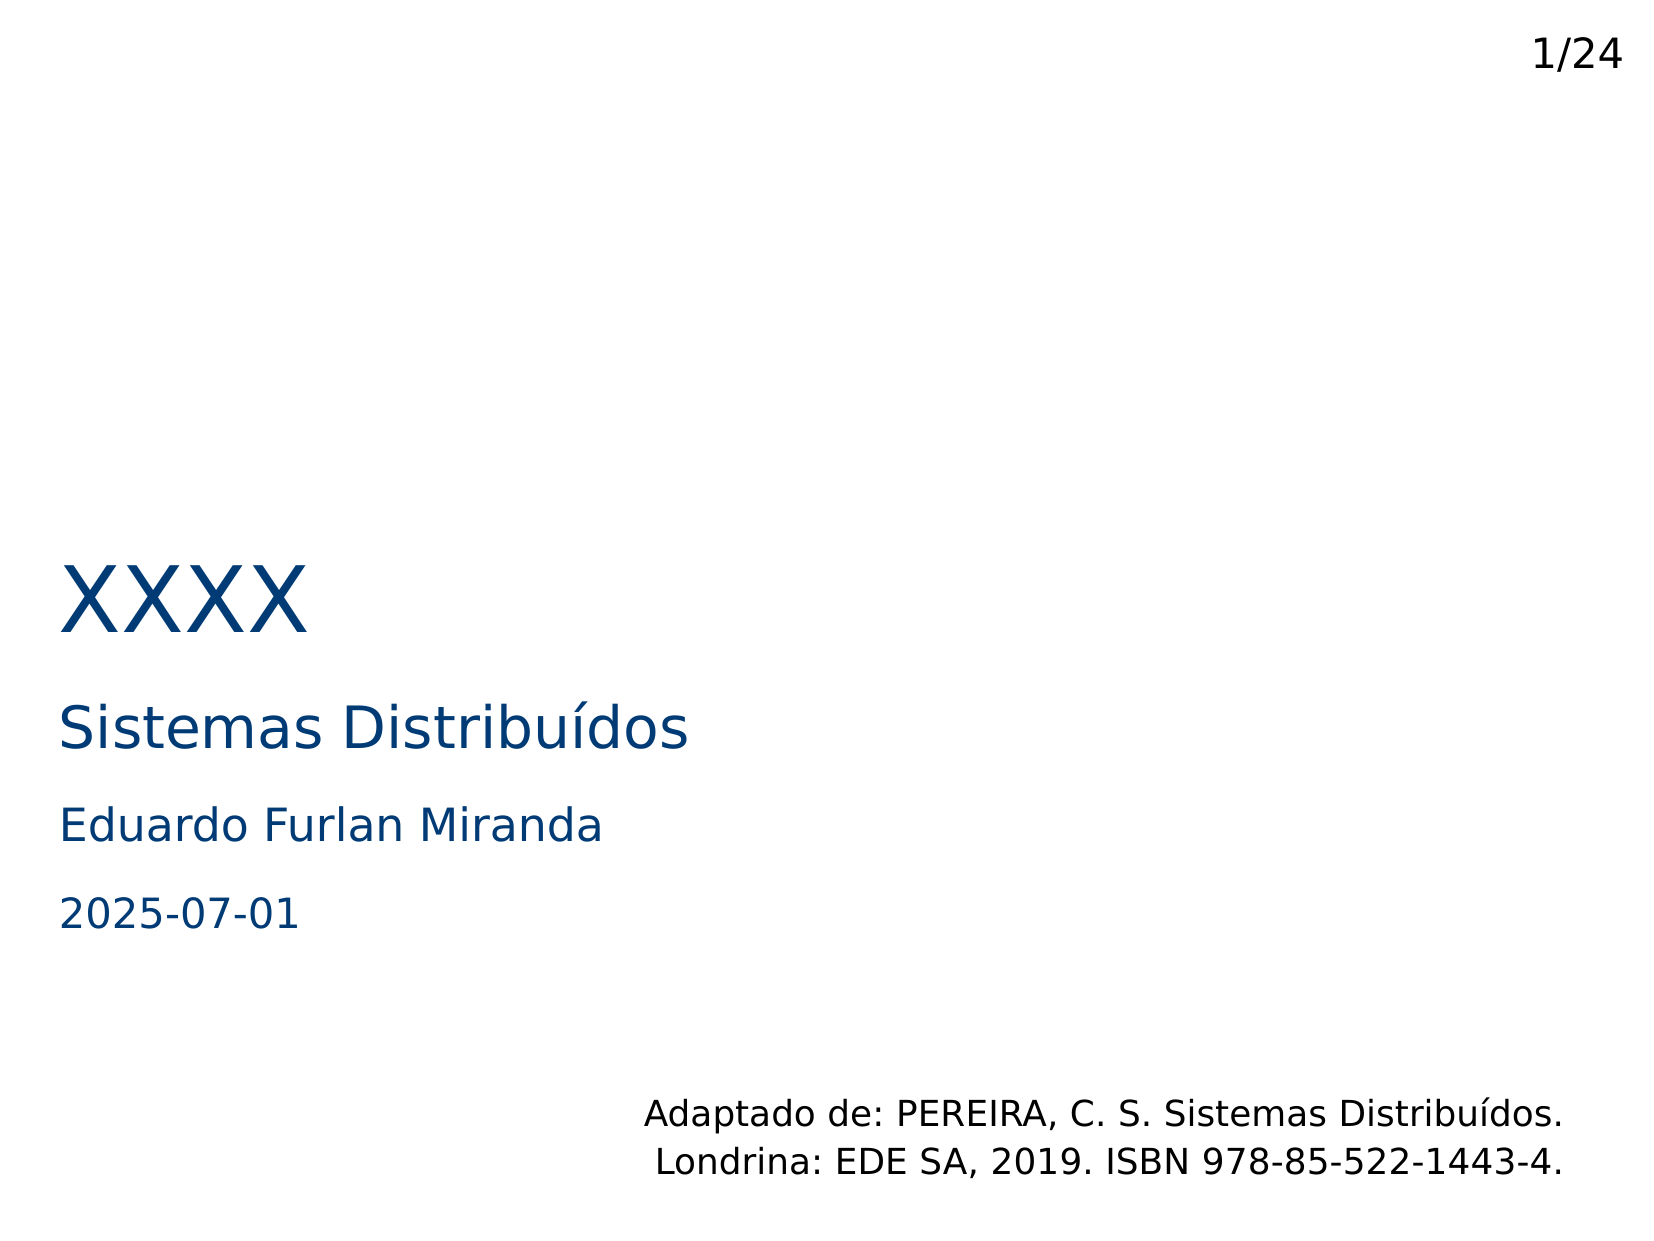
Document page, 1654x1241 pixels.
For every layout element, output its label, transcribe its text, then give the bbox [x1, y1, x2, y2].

list XXXX Sistemas Distribuídos Eduardo Furlan Miranda 2025-07-01 [59, 531, 1625, 1211]
list Adaptado de: PEREIRA, C. S. Sistemas Distribuídos. Londrina: EDE SA, 2019. ISBN 978-85-522-1443-4. [595, 1086, 1565, 1211]
